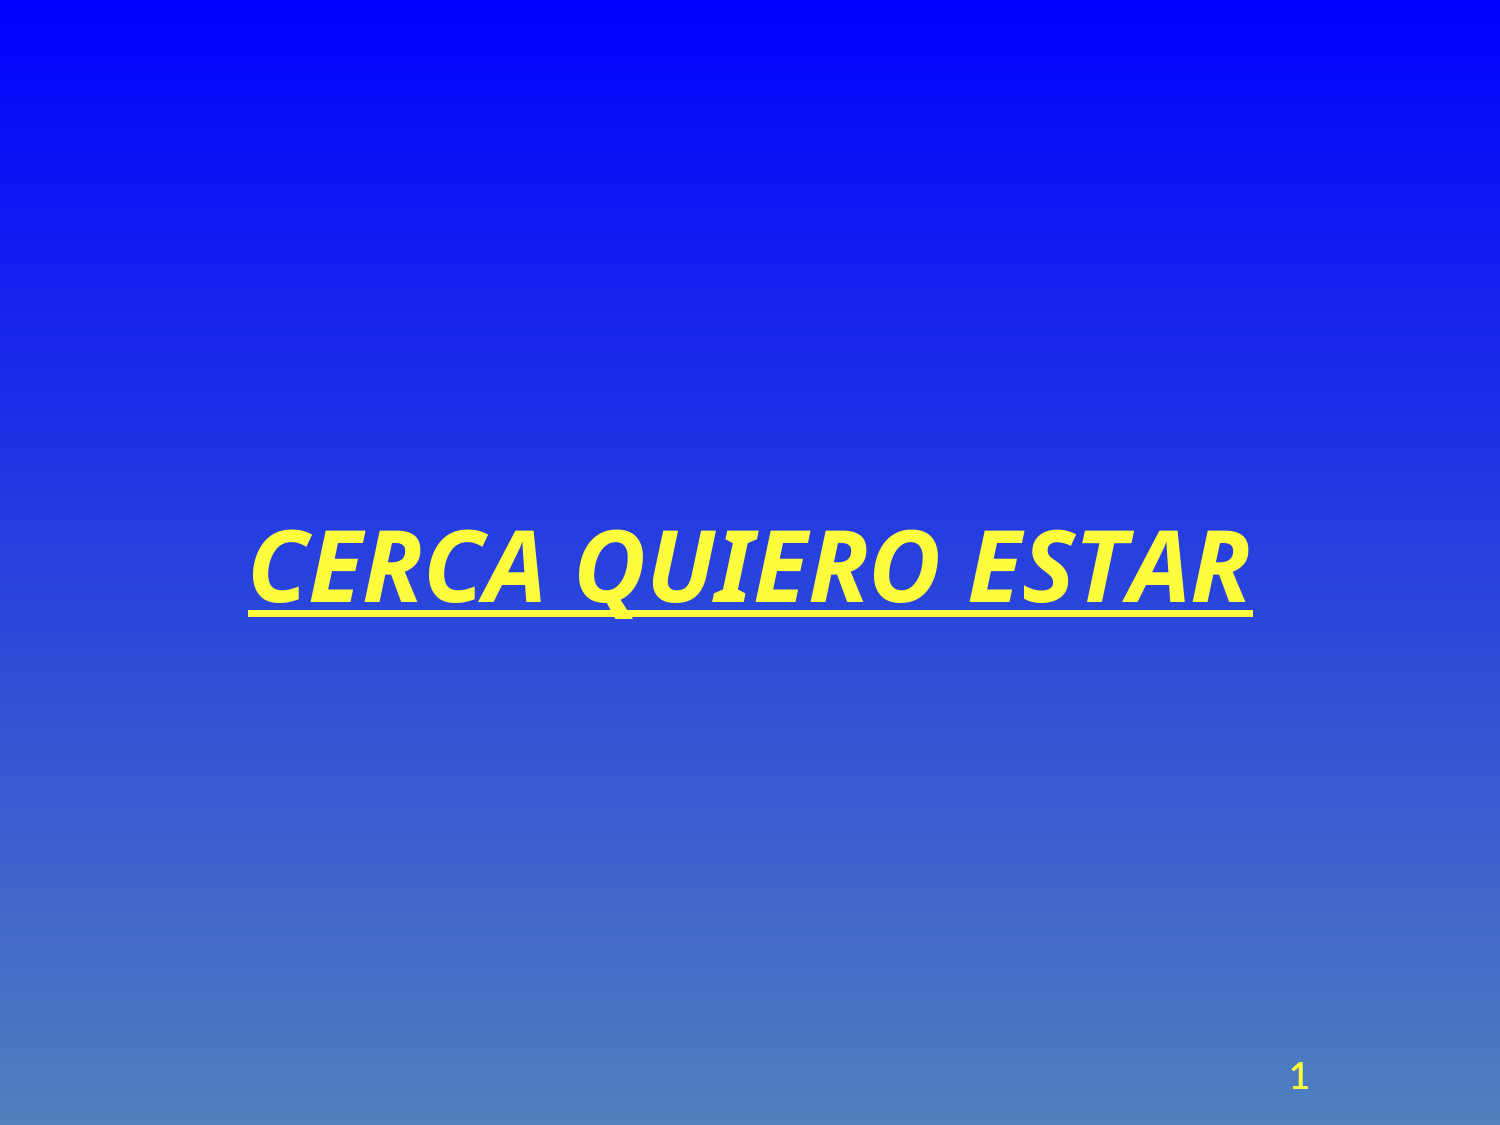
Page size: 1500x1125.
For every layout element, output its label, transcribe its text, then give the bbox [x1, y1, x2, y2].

text_box <número> [974, 1042, 1325, 1103]
text_box CERCA QUIERO ESTAR [75, 427, 1426, 698]
